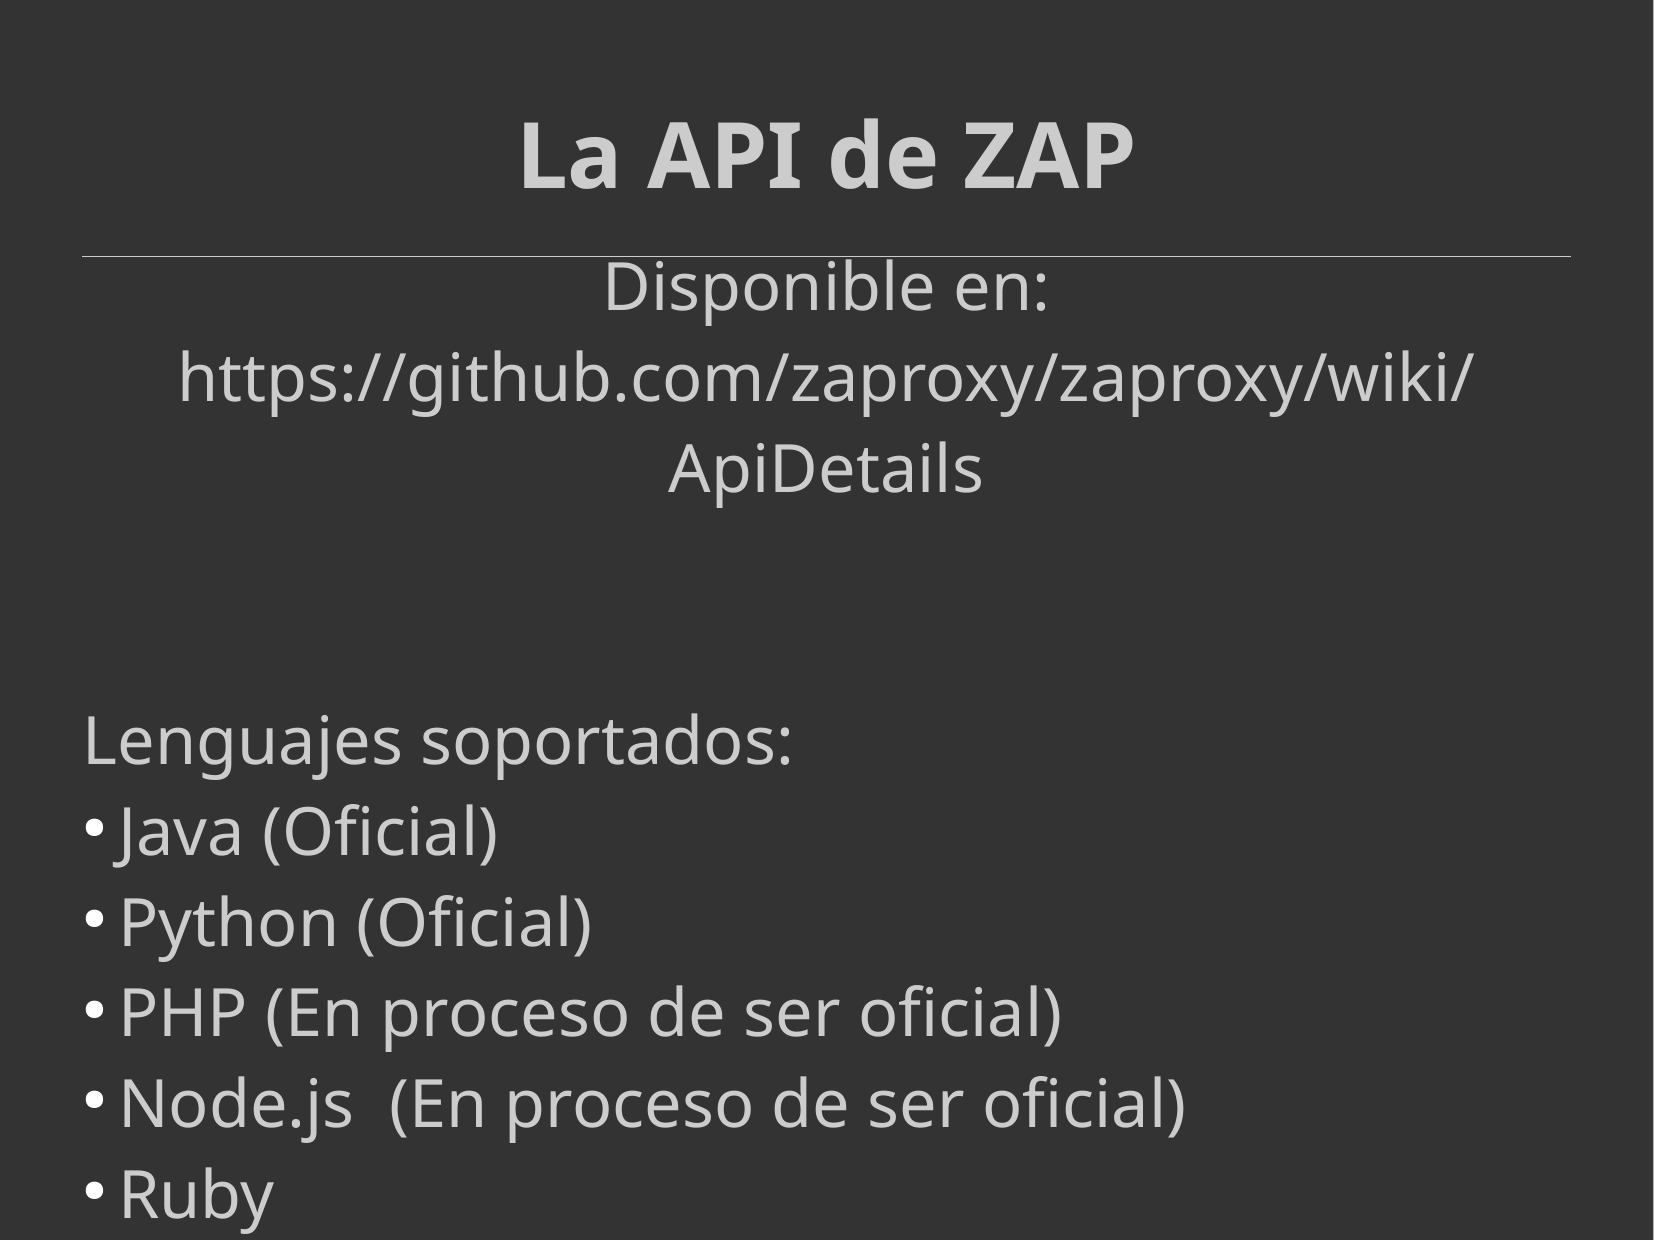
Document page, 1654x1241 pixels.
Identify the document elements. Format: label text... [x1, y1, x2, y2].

subtitle Disponible en: https://github.com/zaproxy/zaproxy/wiki/ApiDetails Lenguajes soportados: Java (Oficial) Python (Oficial) PHP (En proceso de ser oficial) Node.js (En proceso de ser oficial) Ruby [82, 310, 1571, 1167]
title La API de ZAP [82, 49, 1571, 257]
